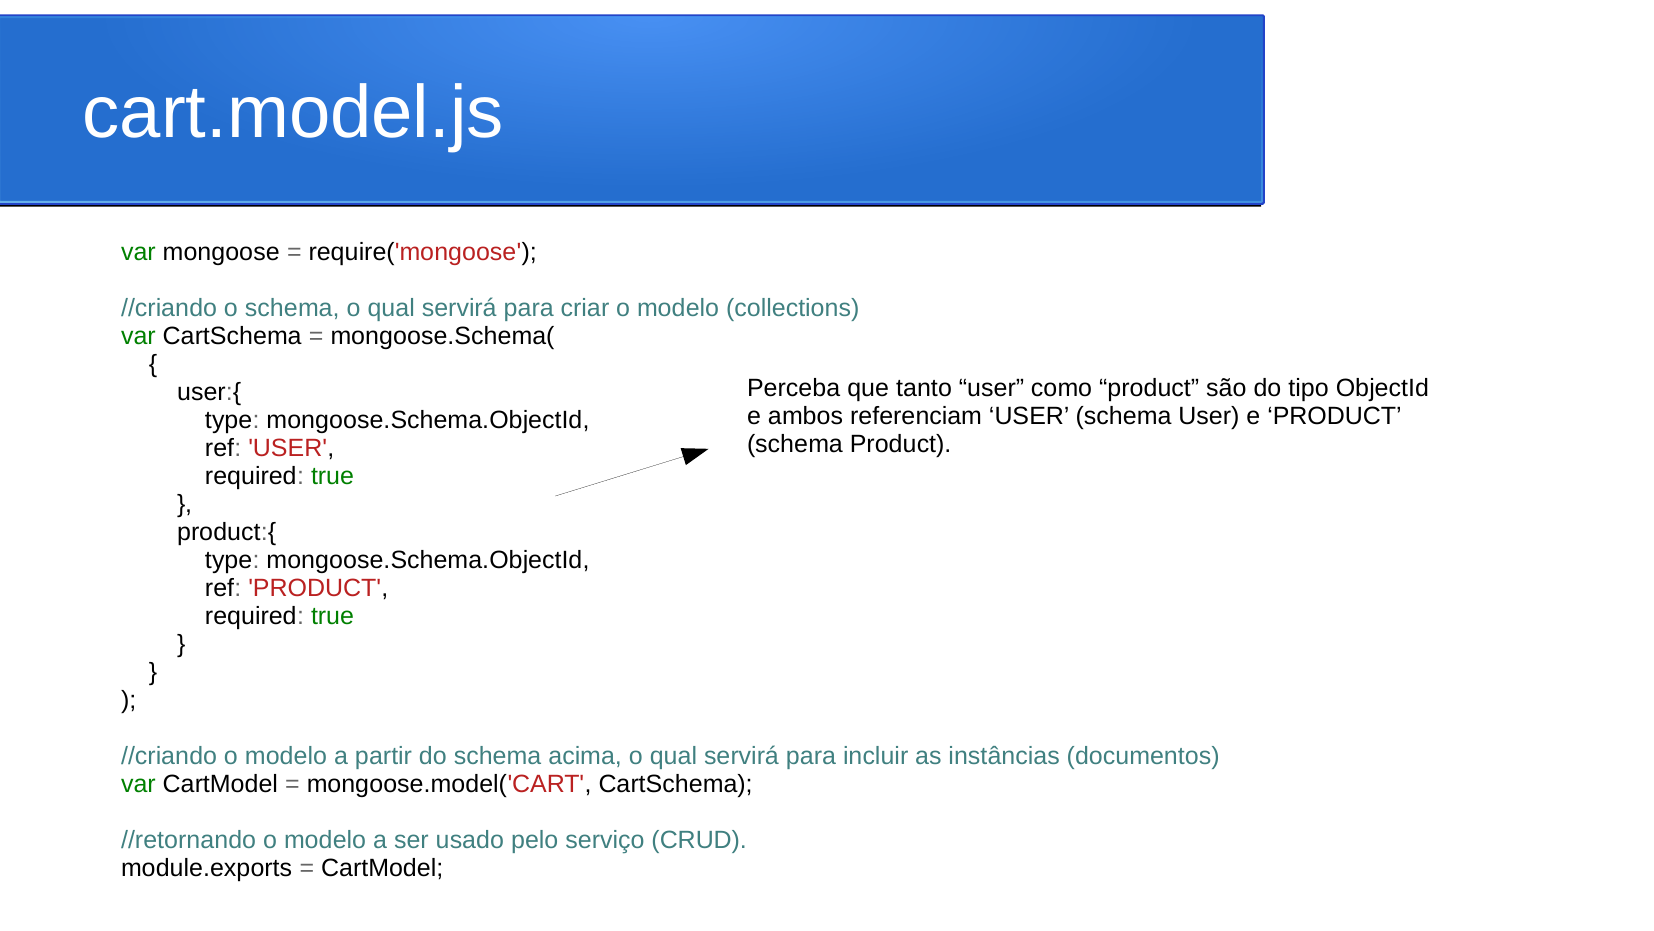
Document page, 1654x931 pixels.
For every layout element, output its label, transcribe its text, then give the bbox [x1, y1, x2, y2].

text_box var mongoose = require('mongoose'); //criando o schema, o qual servirá para criar o modelo (collections) var CartSchema = mongoose.Schema( { user:{ type: mongoose.Schema.ObjectId, ref: 'USER', required: true }, product:{ type: mongoose.Schema.ObjectId, ref: 'PRODUCT', required: true } } ); //criando o modelo a partir do schema acima, o qual servirá para incluir as instâncias (documentos) var CartModel = mongoose.model('CART', CartSchema); //retornando o modelo a ser usado pelo serviço (CRUD). module.exports = CartModel; [106, 230, 1465, 889]
title cart.model.js [82, 35, 1235, 189]
text_box Perceba que tanto “user” como “product” são do tipo ObjectId e ambos referenciam ‘USER’ (schema User) e ‘PRODUCT’ (schema Product). [732, 366, 1446, 493]
